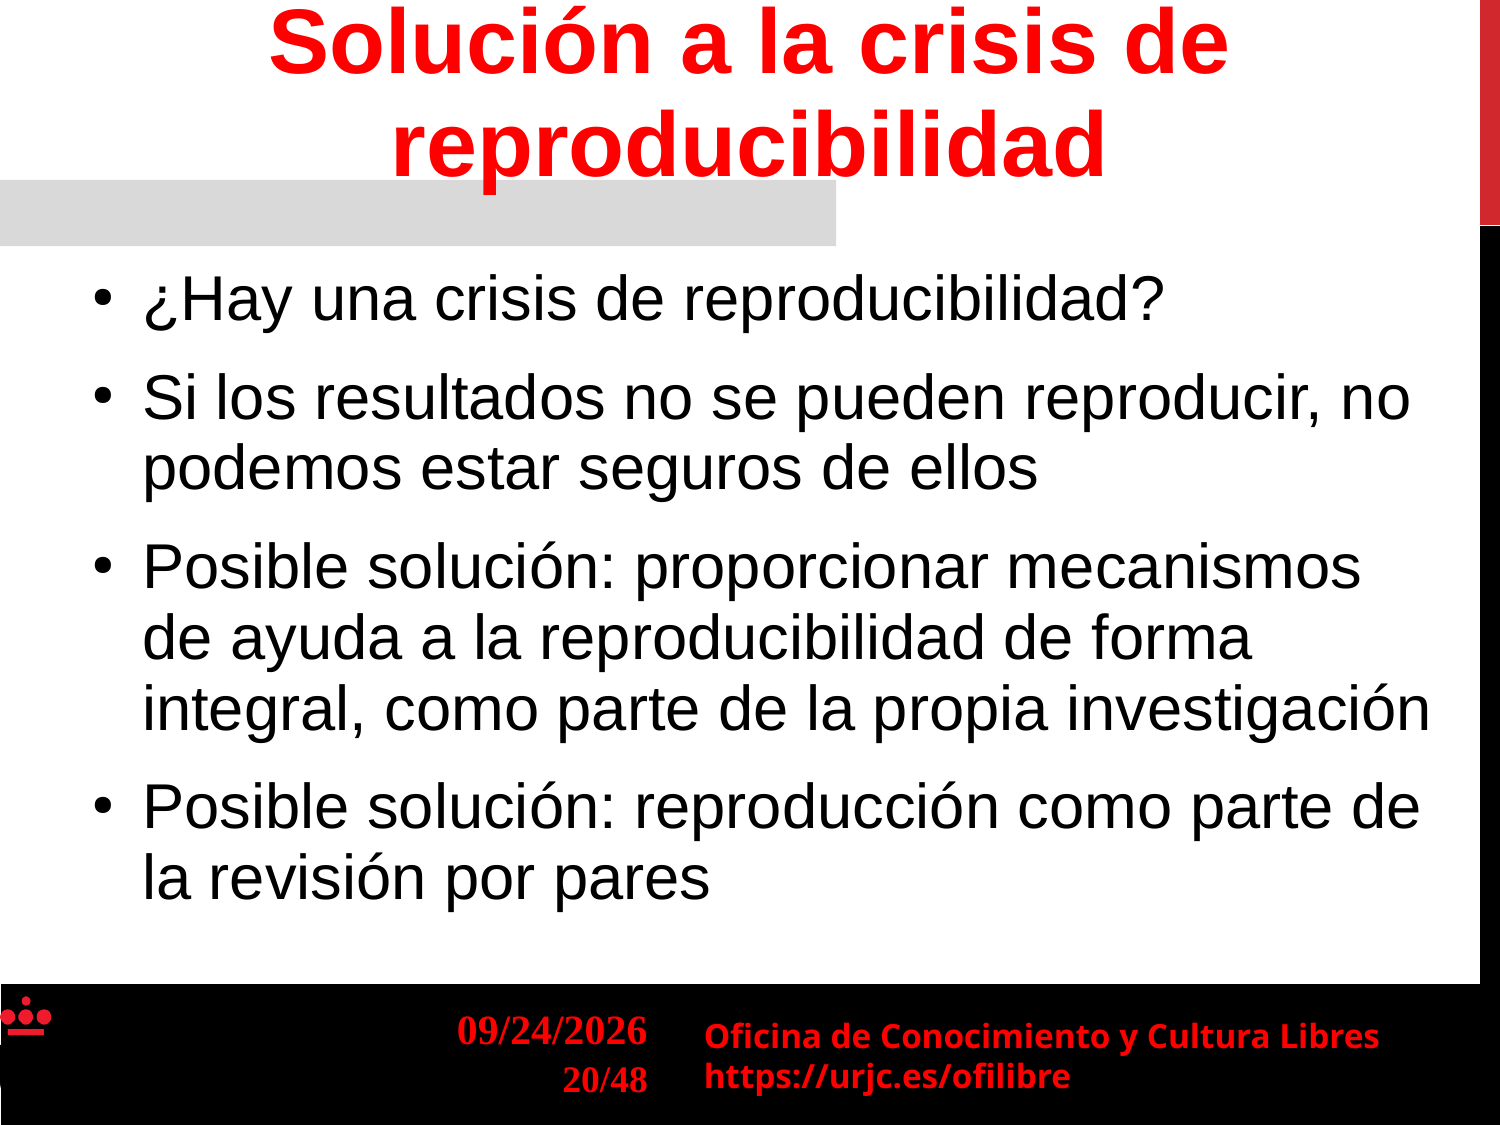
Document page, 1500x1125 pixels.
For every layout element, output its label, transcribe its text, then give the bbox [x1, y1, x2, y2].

title Solución a la crisis de reproducibilidad [75, 0, 1425, 197]
list ¿Hay una crisis de reproducibilidad? Si los resultados no se pueden reproducir, no podemos estar seguros de ellos Posible solución: proporcionar mecanismos de ayuda a la reproducibilidad de forma integral, como parte de la propia investigación Posible solución: reproducción como parte de la revisión por pares [75, 263, 1441, 961]
